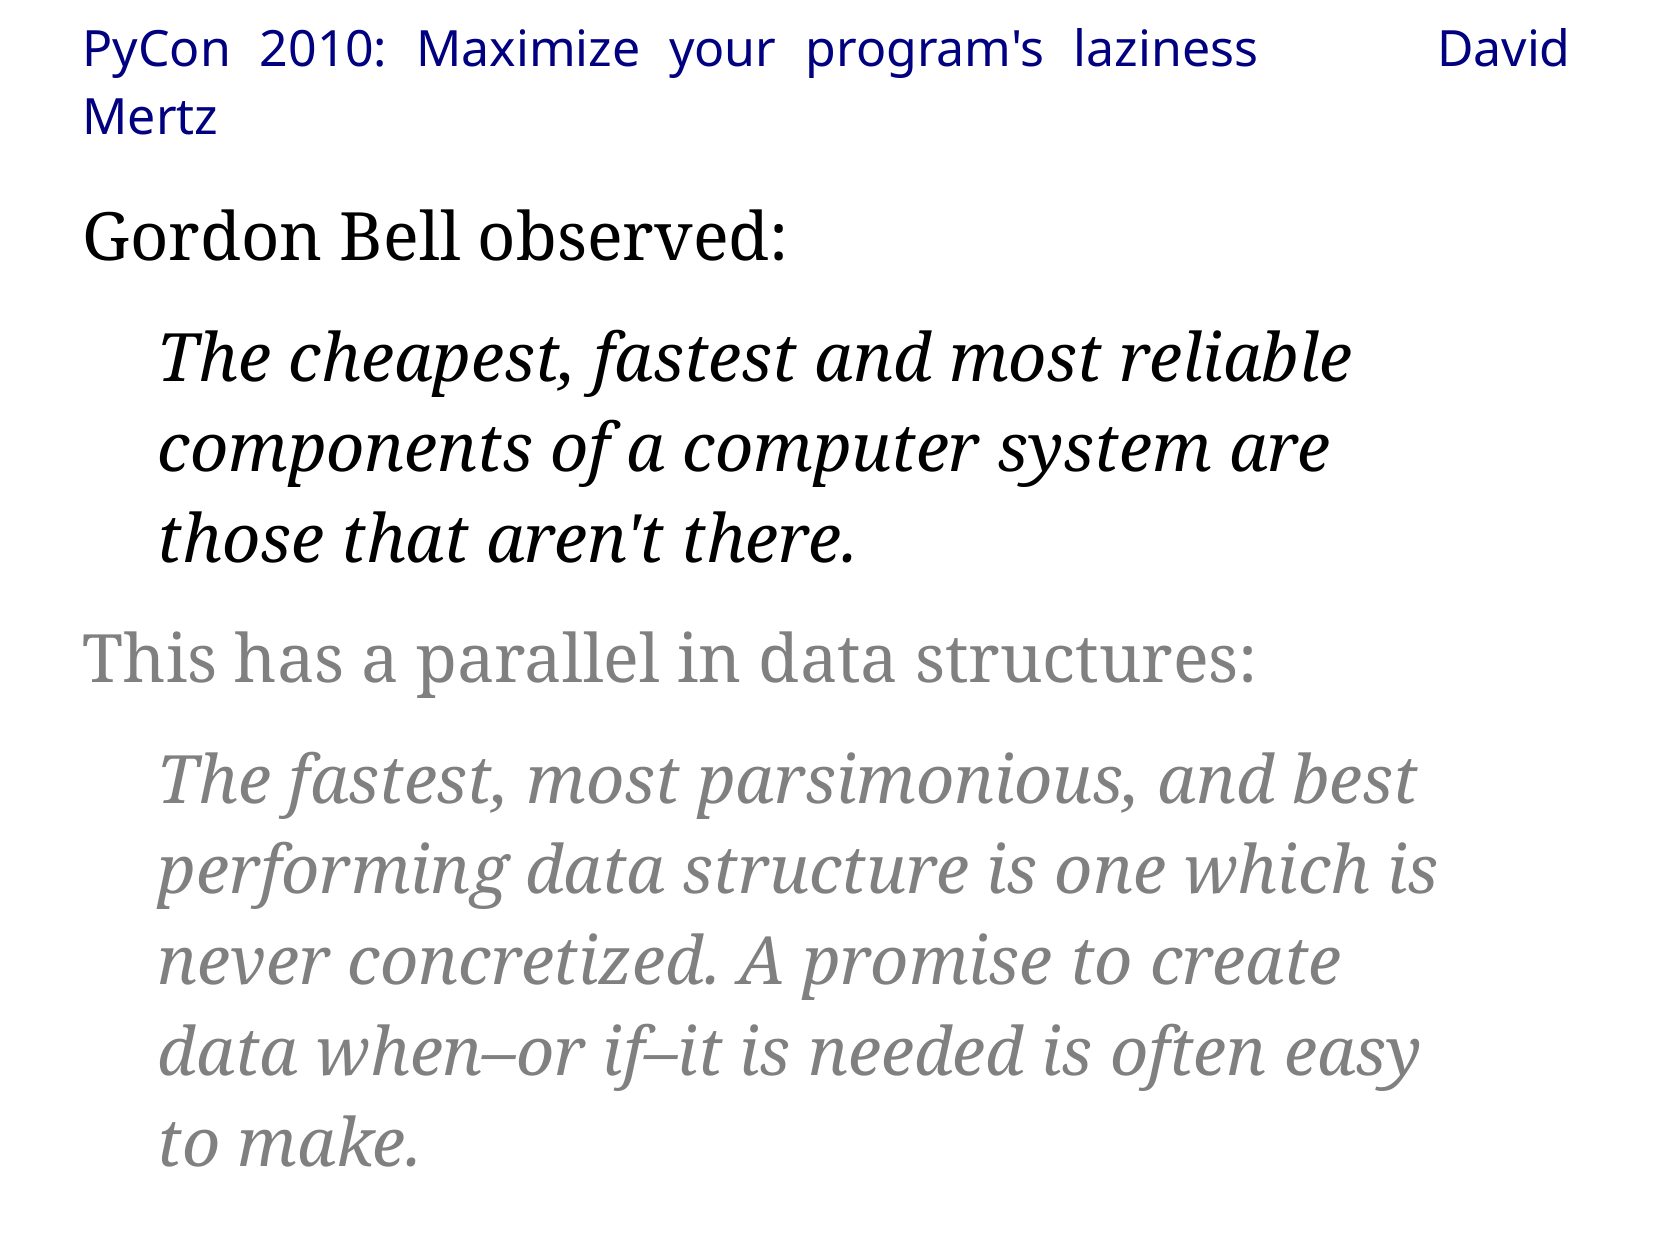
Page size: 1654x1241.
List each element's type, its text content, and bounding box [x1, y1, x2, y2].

title PyCon 2010: Maximize your program's laziness David Mertz [82, 49, 1571, 113]
list Gordon Bell observed: The cheapest, fastest and most reliable components of a computer system are those that aren't there. This has a parallel in data structures: The fastest, most parsimonious, and best performing data structure is one which is never concretized. A promise to create data when–or if–it is needed is often easy to make. [82, 189, 1571, 1133]
